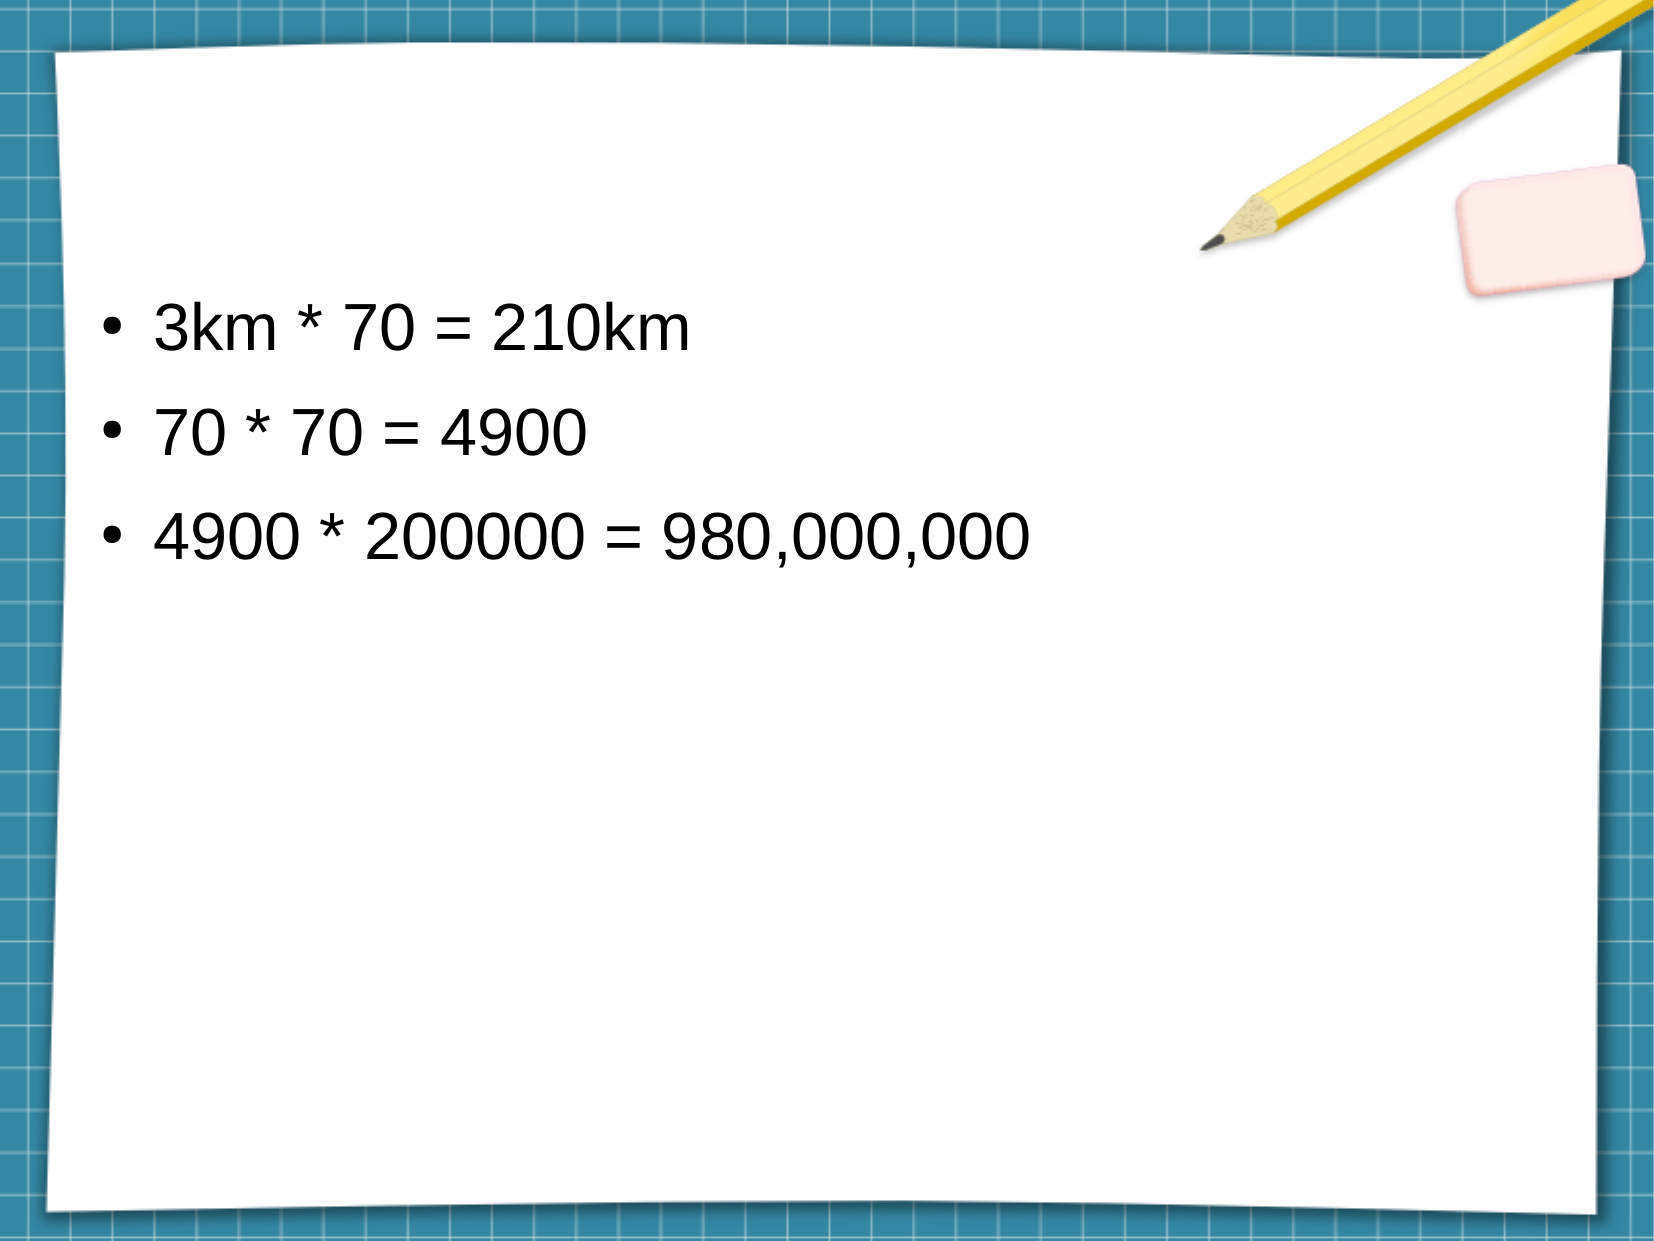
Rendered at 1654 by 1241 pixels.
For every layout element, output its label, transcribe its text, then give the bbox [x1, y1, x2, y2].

list 3km * 70 = 210km 70 * 70 = 4900 4900 * 200000 = 980,000,000 [82, 290, 1571, 1010]
picture [0, 0, 1654, 1241]
